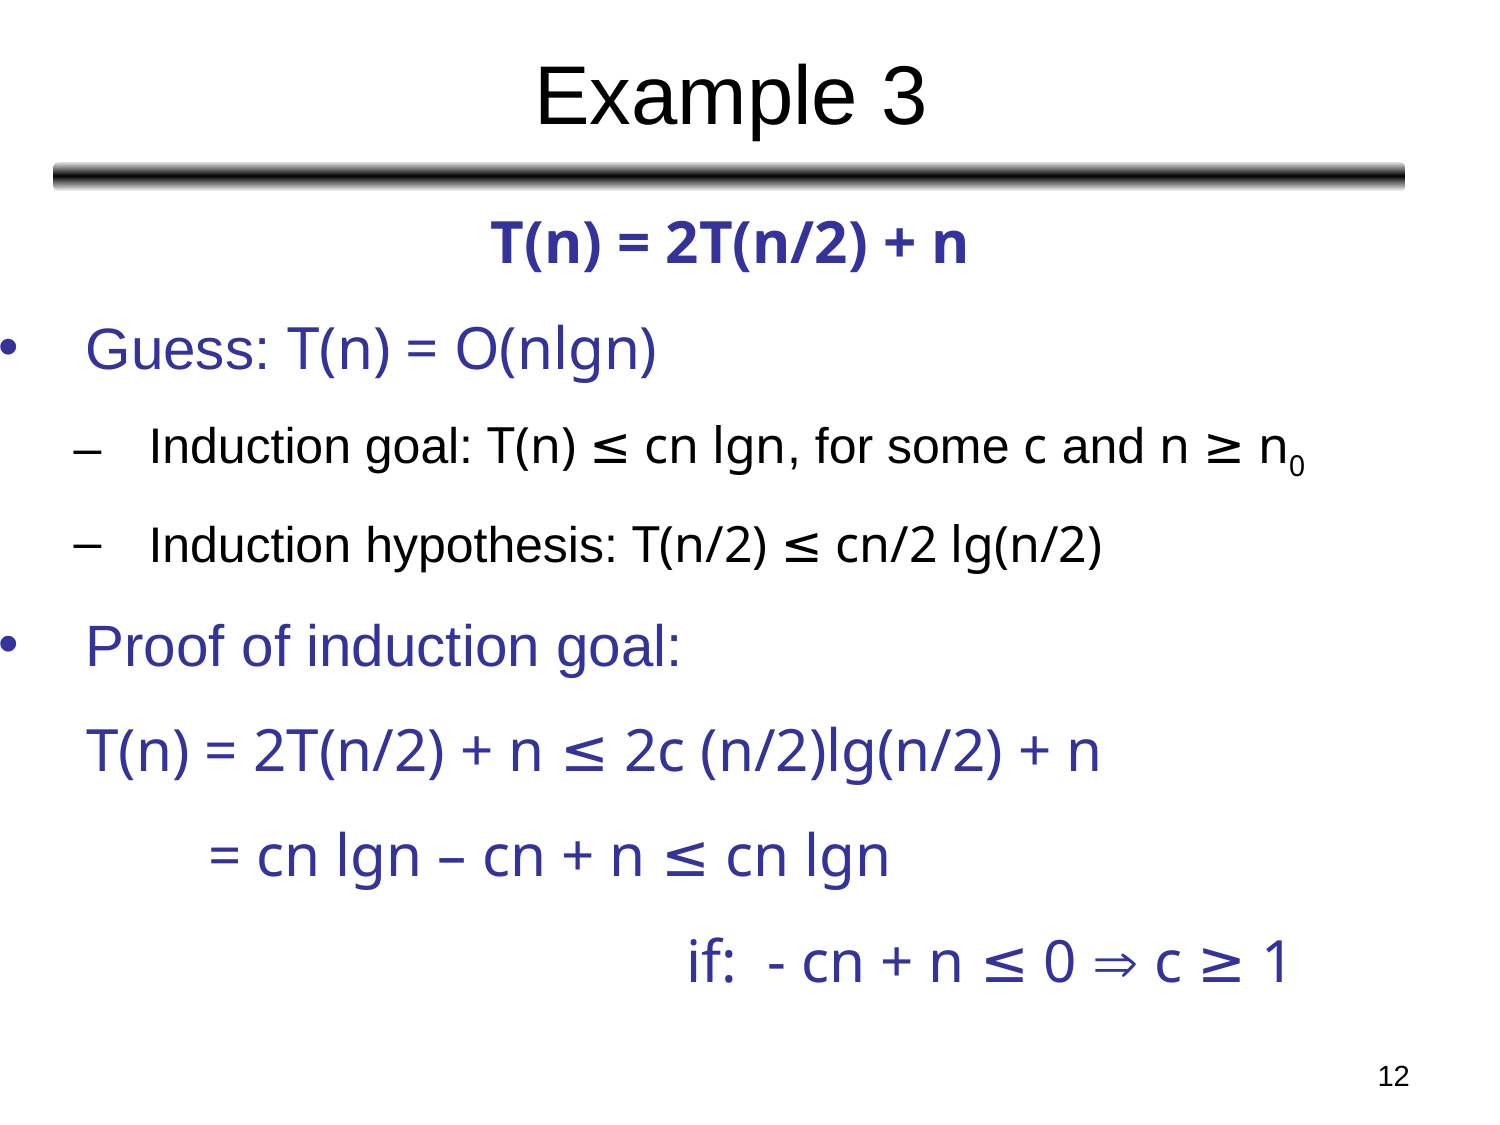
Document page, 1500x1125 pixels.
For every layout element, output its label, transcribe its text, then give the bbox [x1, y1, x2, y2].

list T(n) = 2T(n/2) + n Guess: T(n) = O(nlgn) Induction goal: T(n) ≤ cn lgn, for some c and n ≥ n0 Induction hypothesis: T(n/2) ≤ cn/2 lg(n/2) Proof of induction goal: T(n) = 2T(n/2) + n ≤ 2c (n/2)lg(n/2) + n = cn lgn – cn + n ≤ cn lgn if: - cn + n ≤ 0  c ≥ 1 [0, 177, 1477, 1125]
title Example 3 [55, 16, 1406, 166]
